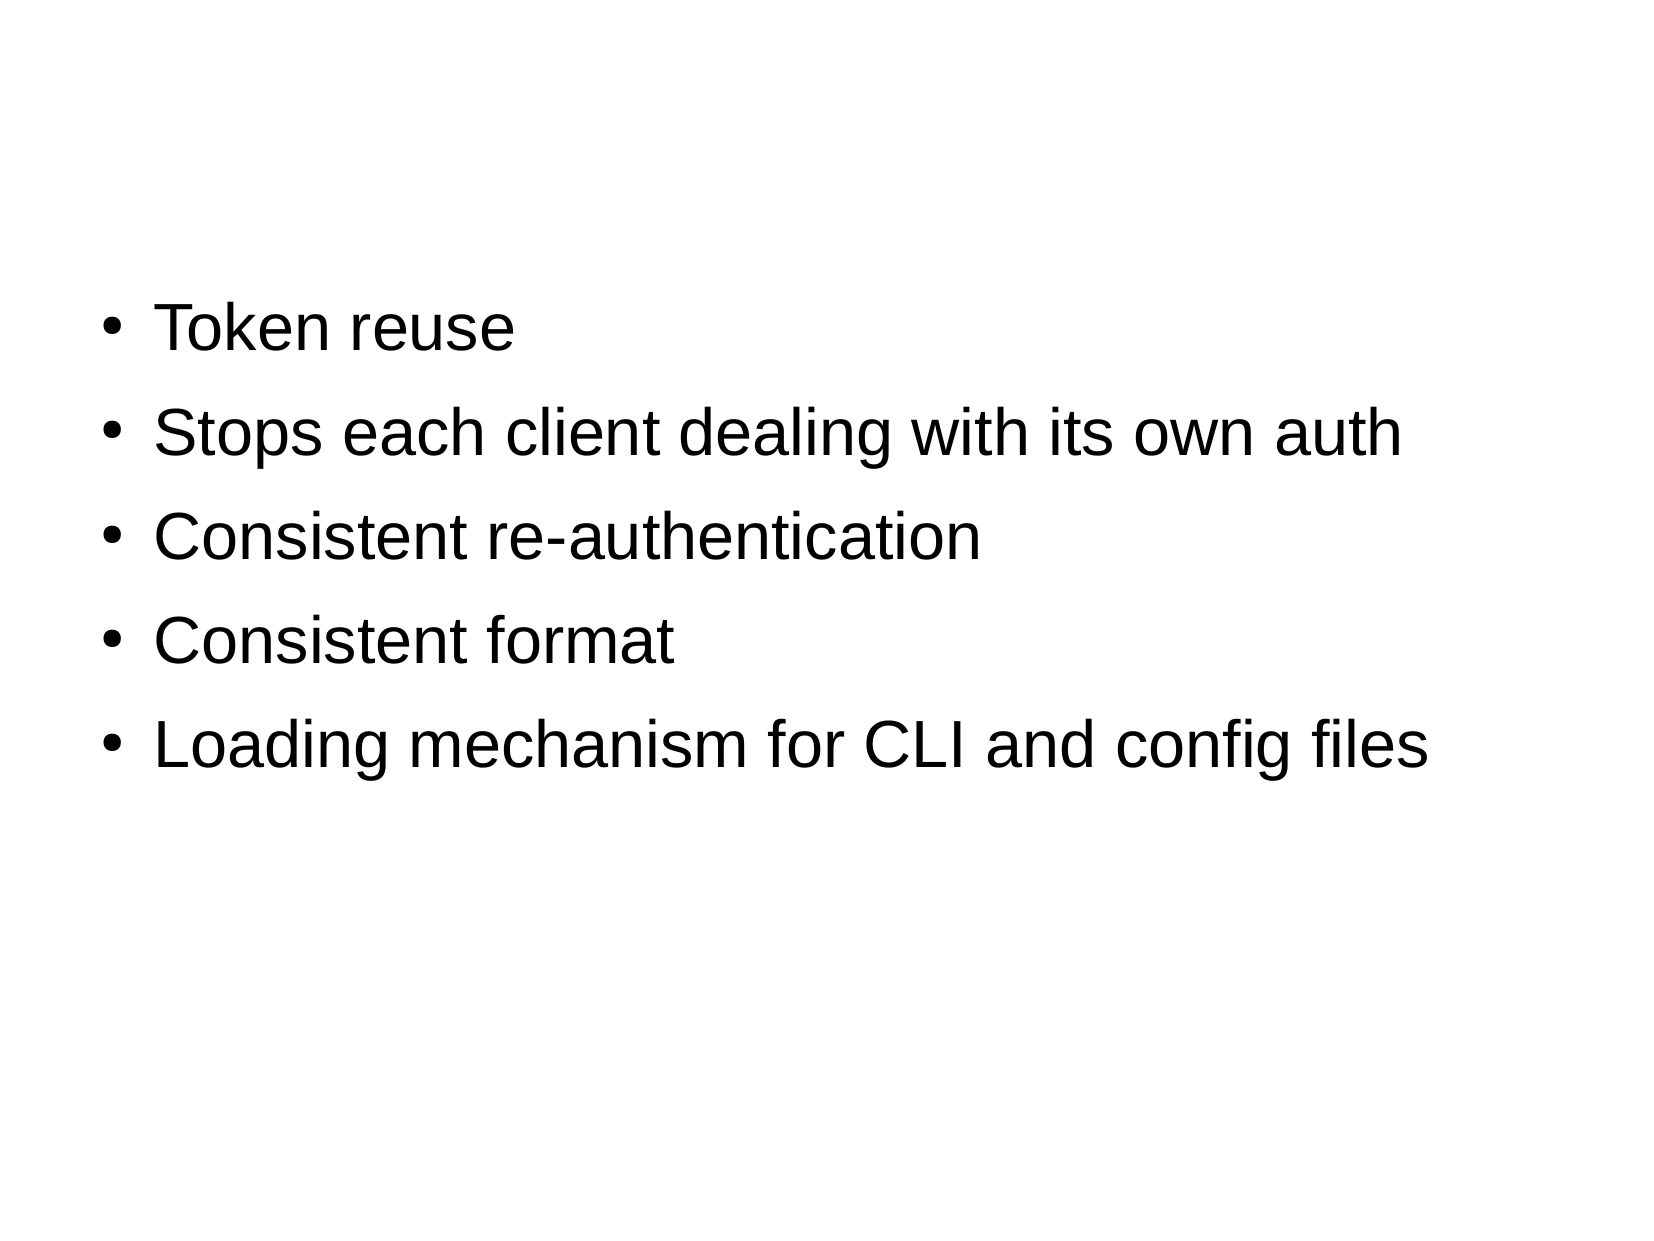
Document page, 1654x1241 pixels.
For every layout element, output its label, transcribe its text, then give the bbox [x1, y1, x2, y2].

list Token reuse Stops each client dealing with its own auth Consistent re-authentication Consistent format Loading mechanism for CLI and config files [82, 290, 1571, 1010]
